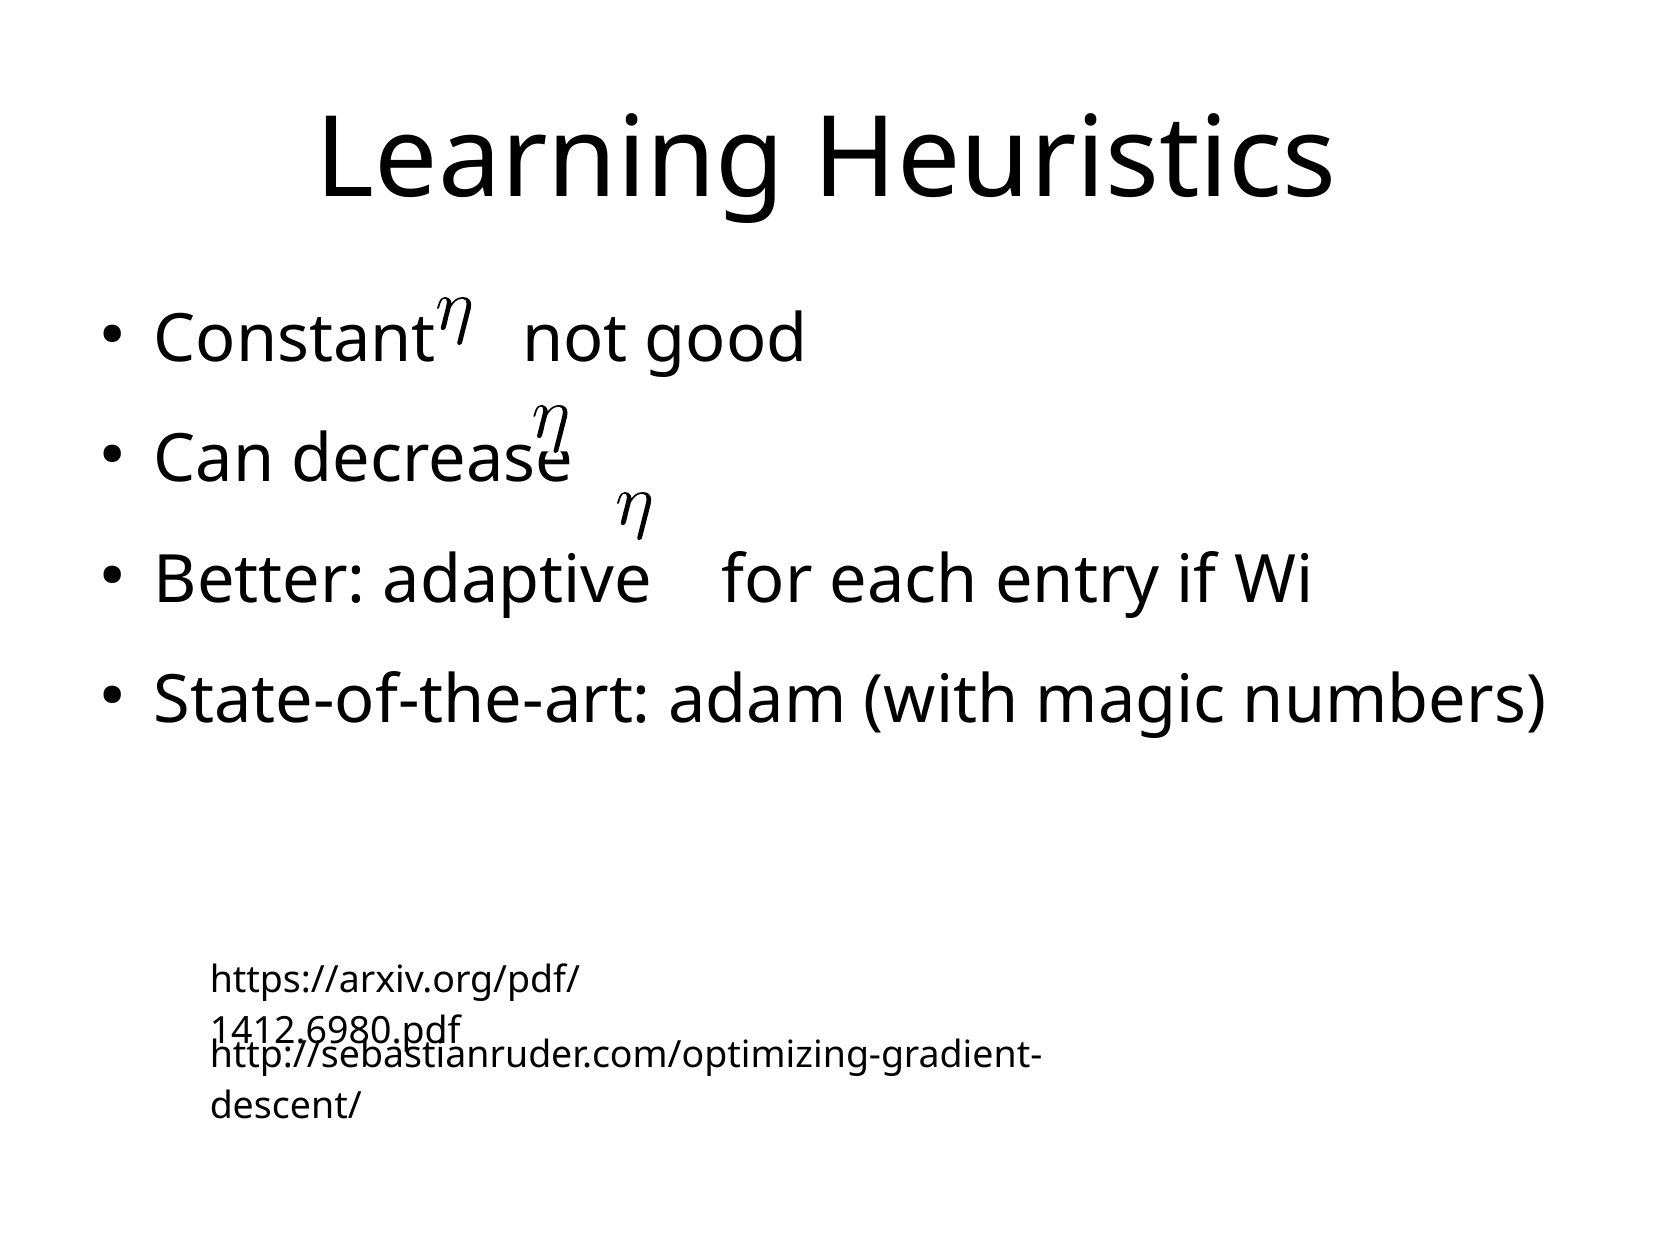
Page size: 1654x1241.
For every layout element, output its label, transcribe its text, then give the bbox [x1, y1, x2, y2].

text_box [531, 405, 571, 453]
text_box [435, 297, 474, 346]
text_box http://sebastianruder.com/optimizing-gradient-descent/ [195, 1020, 1201, 1111]
text_box https://arxiv.org/pdf/1412.6980.pdf [195, 945, 755, 1035]
title Learning Heuristics [82, 49, 1571, 257]
text_box [615, 492, 654, 541]
list Constant not good Can decrease Better: adaptive for each entry if Wi State-of-the-art: adam (with magic numbers) [82, 290, 1571, 1010]
